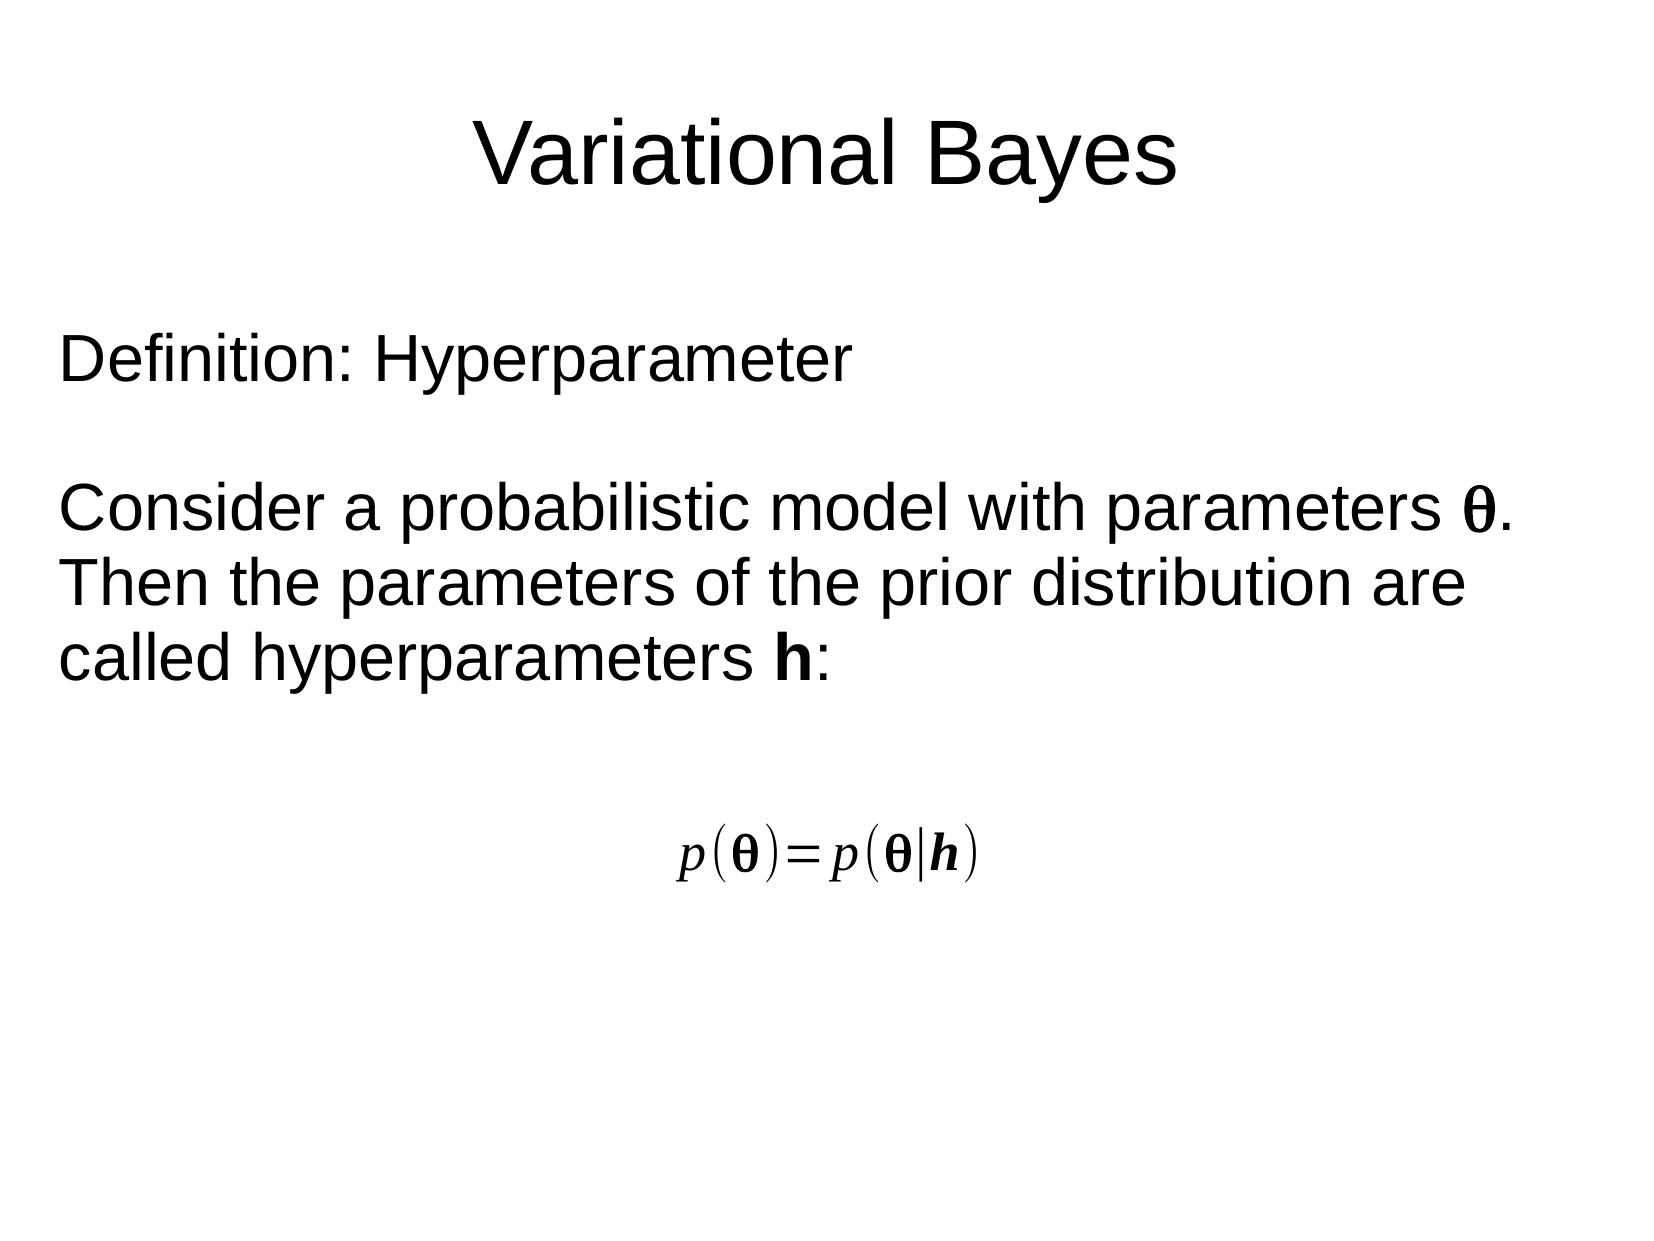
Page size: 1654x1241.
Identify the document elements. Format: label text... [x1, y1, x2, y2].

title Definition: Hyperparameter Consider a probabilistic model with parameters q. Then the parameters of the prior distribution are called hyperparameters h: [59, 283, 1536, 733]
title Variational Bayes [82, 49, 1571, 257]
chart [667, 820, 987, 886]
